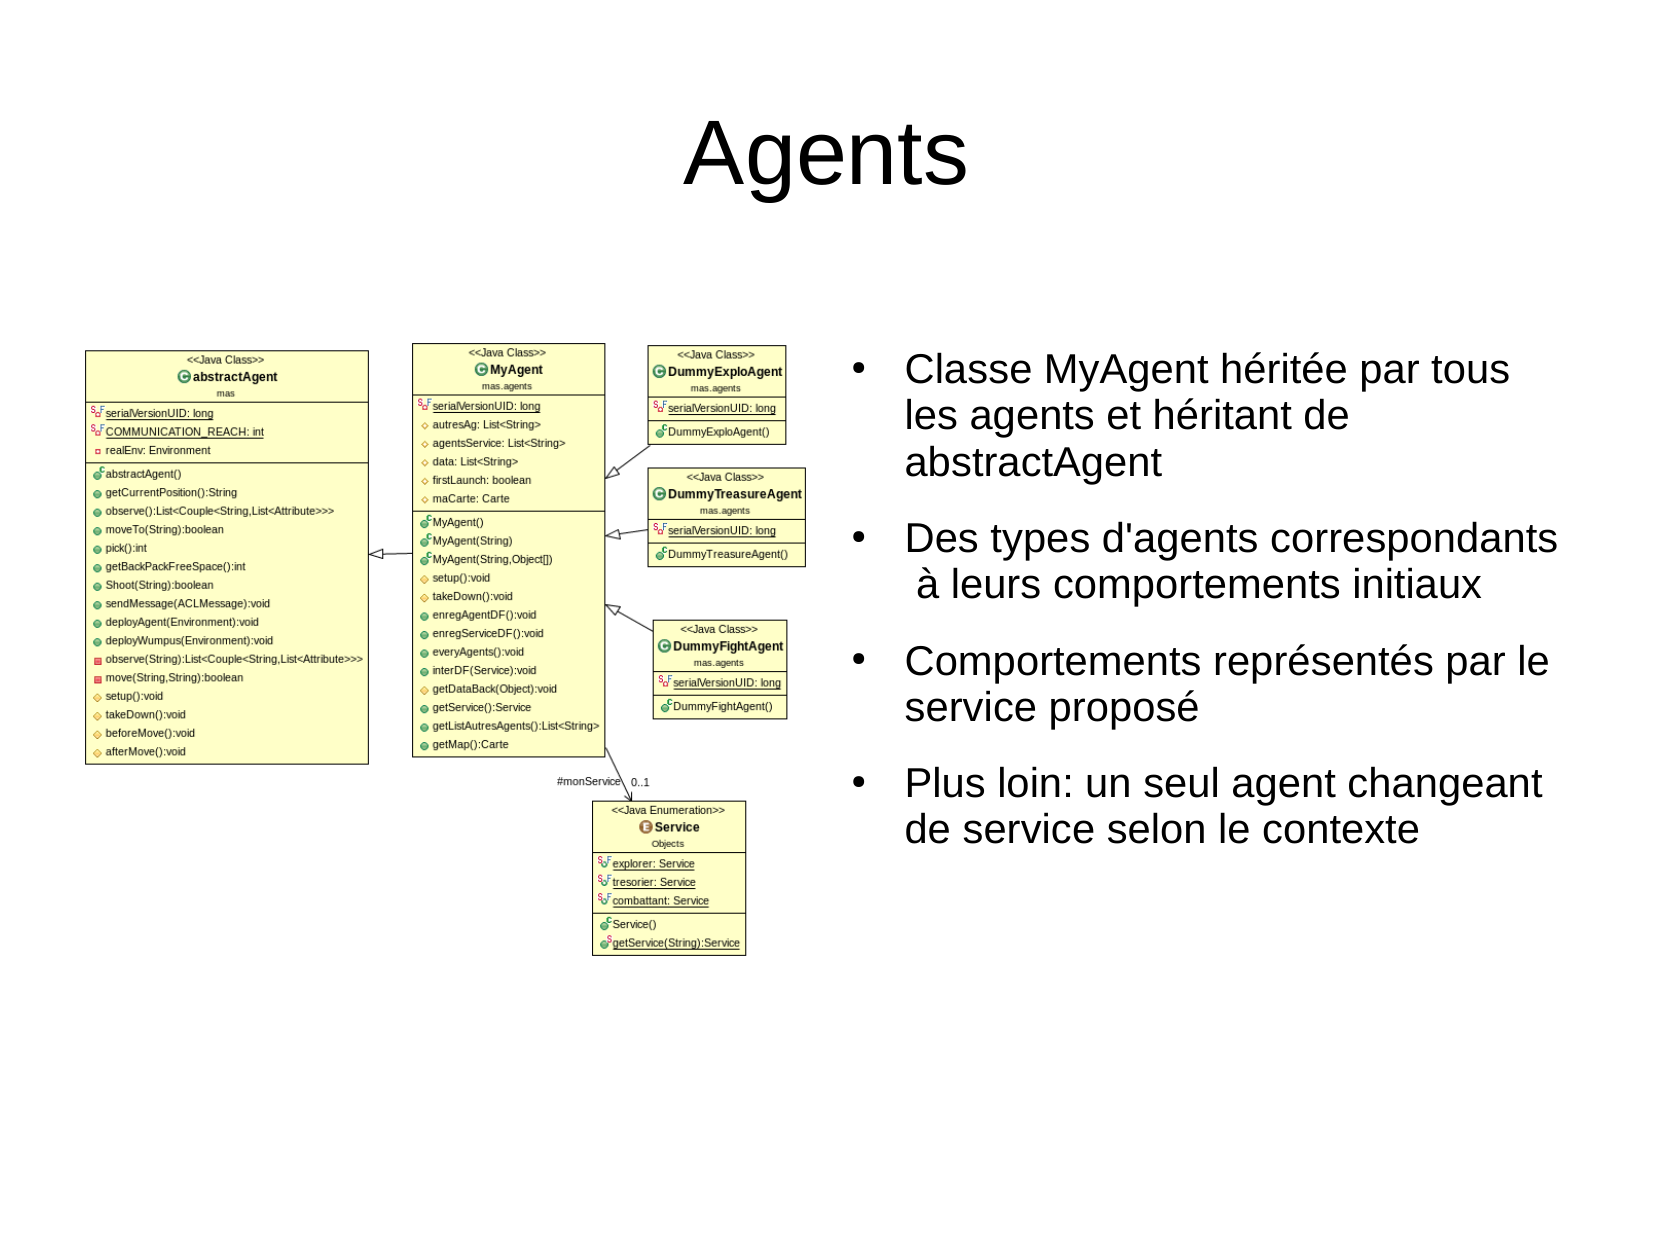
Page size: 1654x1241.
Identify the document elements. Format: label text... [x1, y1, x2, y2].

picture [82, 340, 809, 959]
list Classe MyAgent héritée par tous les agents et héritant de abstractAgent Des types d'agents correspondants à leurs comportements initiaux Comportements représentés par le service proposé Plus loin: un seul agent changeant de service selon le contexte [833, 345, 1561, 1066]
title Agents [82, 49, 1571, 257]
